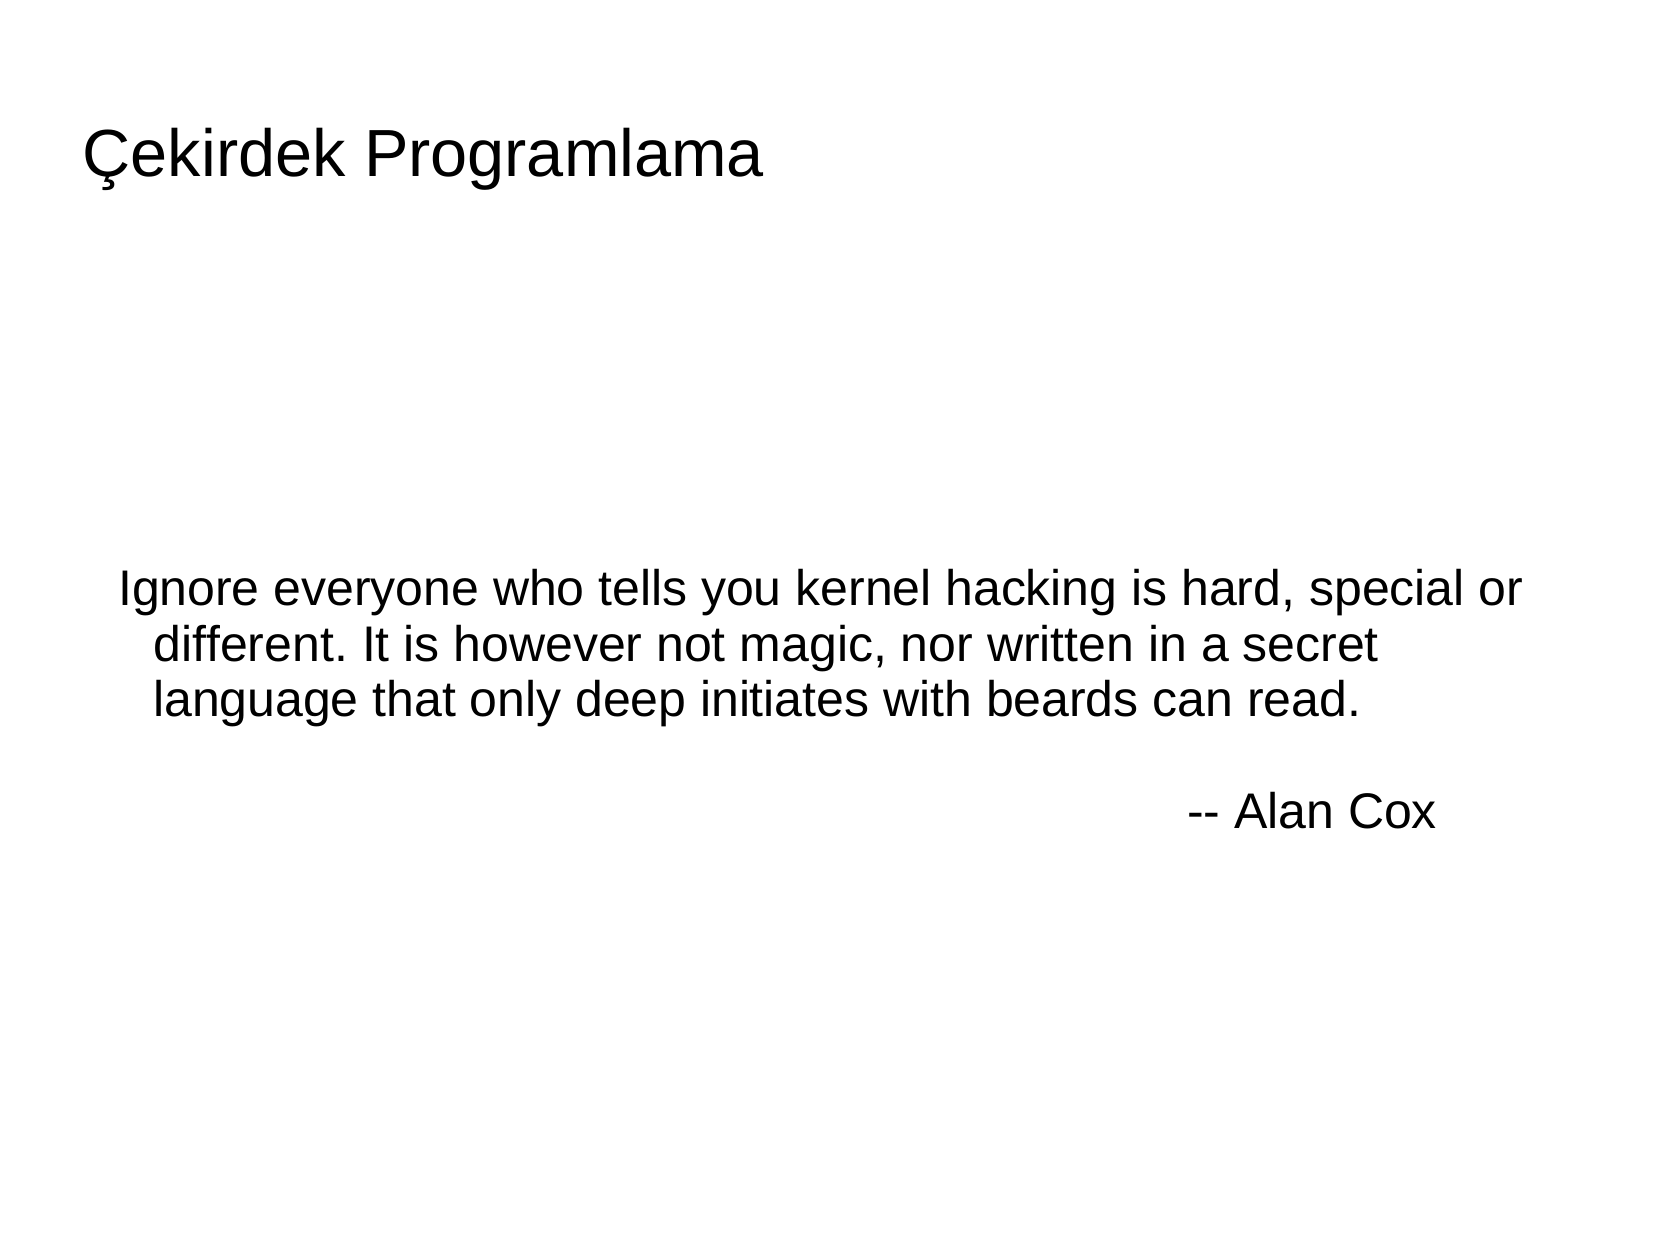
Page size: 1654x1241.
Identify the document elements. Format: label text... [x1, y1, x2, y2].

title Çekirdek Programlama [82, 49, 1571, 257]
subtitle Ignore everyone who tells you kernel hacking is hard, special or different. It is however not magic, nor written in a secret language that only deep initiates with beards can read. -- Alan Cox [82, 290, 1571, 1109]
